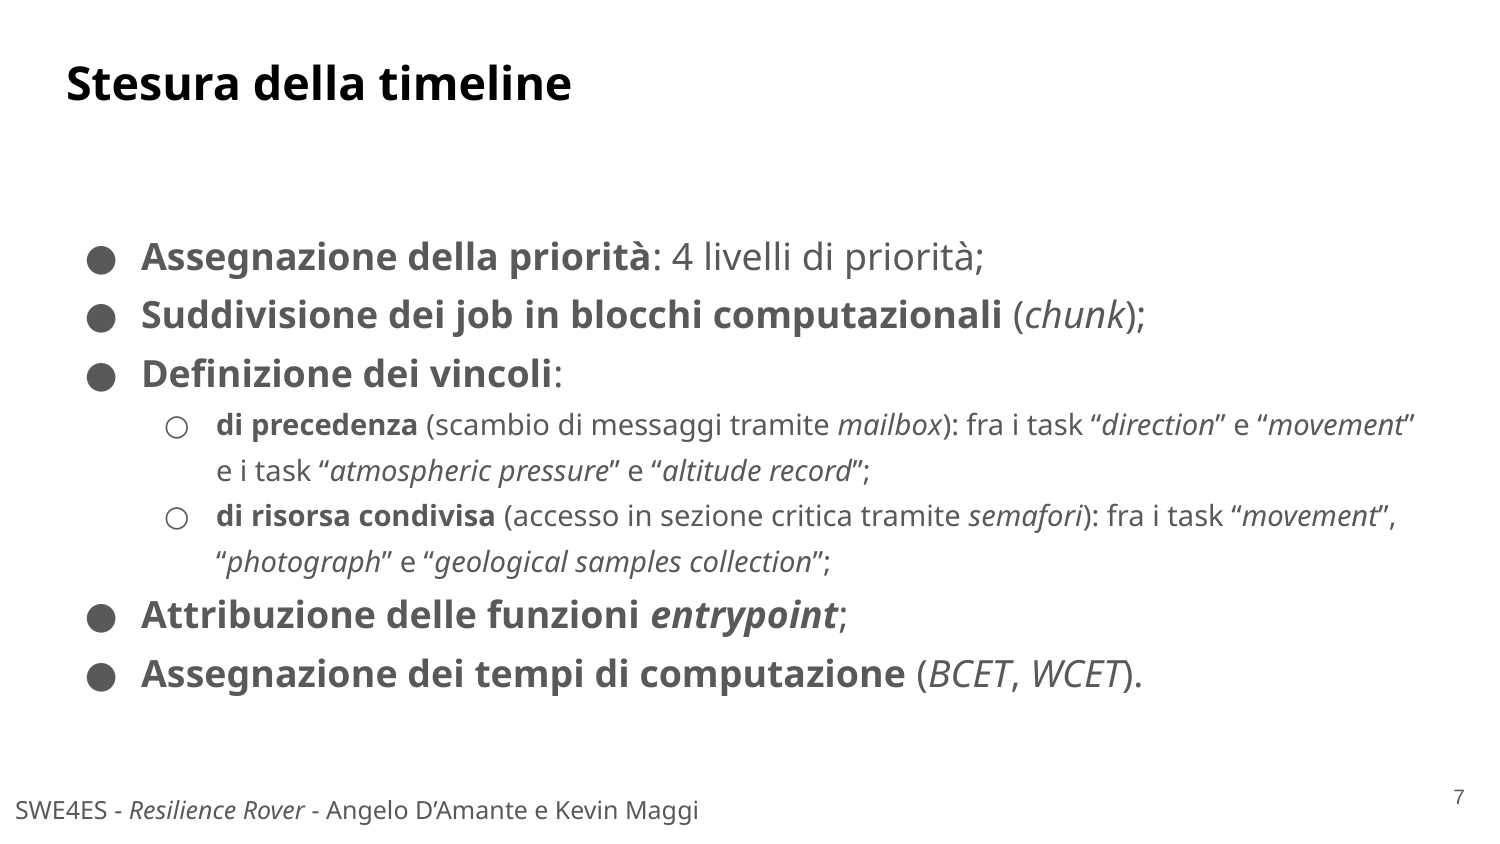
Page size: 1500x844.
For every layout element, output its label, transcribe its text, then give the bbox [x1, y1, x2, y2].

title Stesura della timeline [51, 35, 1449, 130]
slide_number <number> [1389, 764, 1480, 830]
list Assegnazione della priorità: 4 livelli di priorità; Suddivisione dei job in blocchi computazionali (chunk); Definizione dei vincoli: di precedenza (scambio di messaggi tramite mailbox): fra i task “direction” e “movement” e i task “atmospheric pressure” e “altitude record”; di risorsa condivisa (accesso in sezione critica tramite semafori): fra i task “movement”, “photograph” e “geological samples collection”; Attribuzione delle funzioni entrypoint; Assegnazione dei tempi di computazione (BCET, WCET). [51, 207, 1449, 750]
